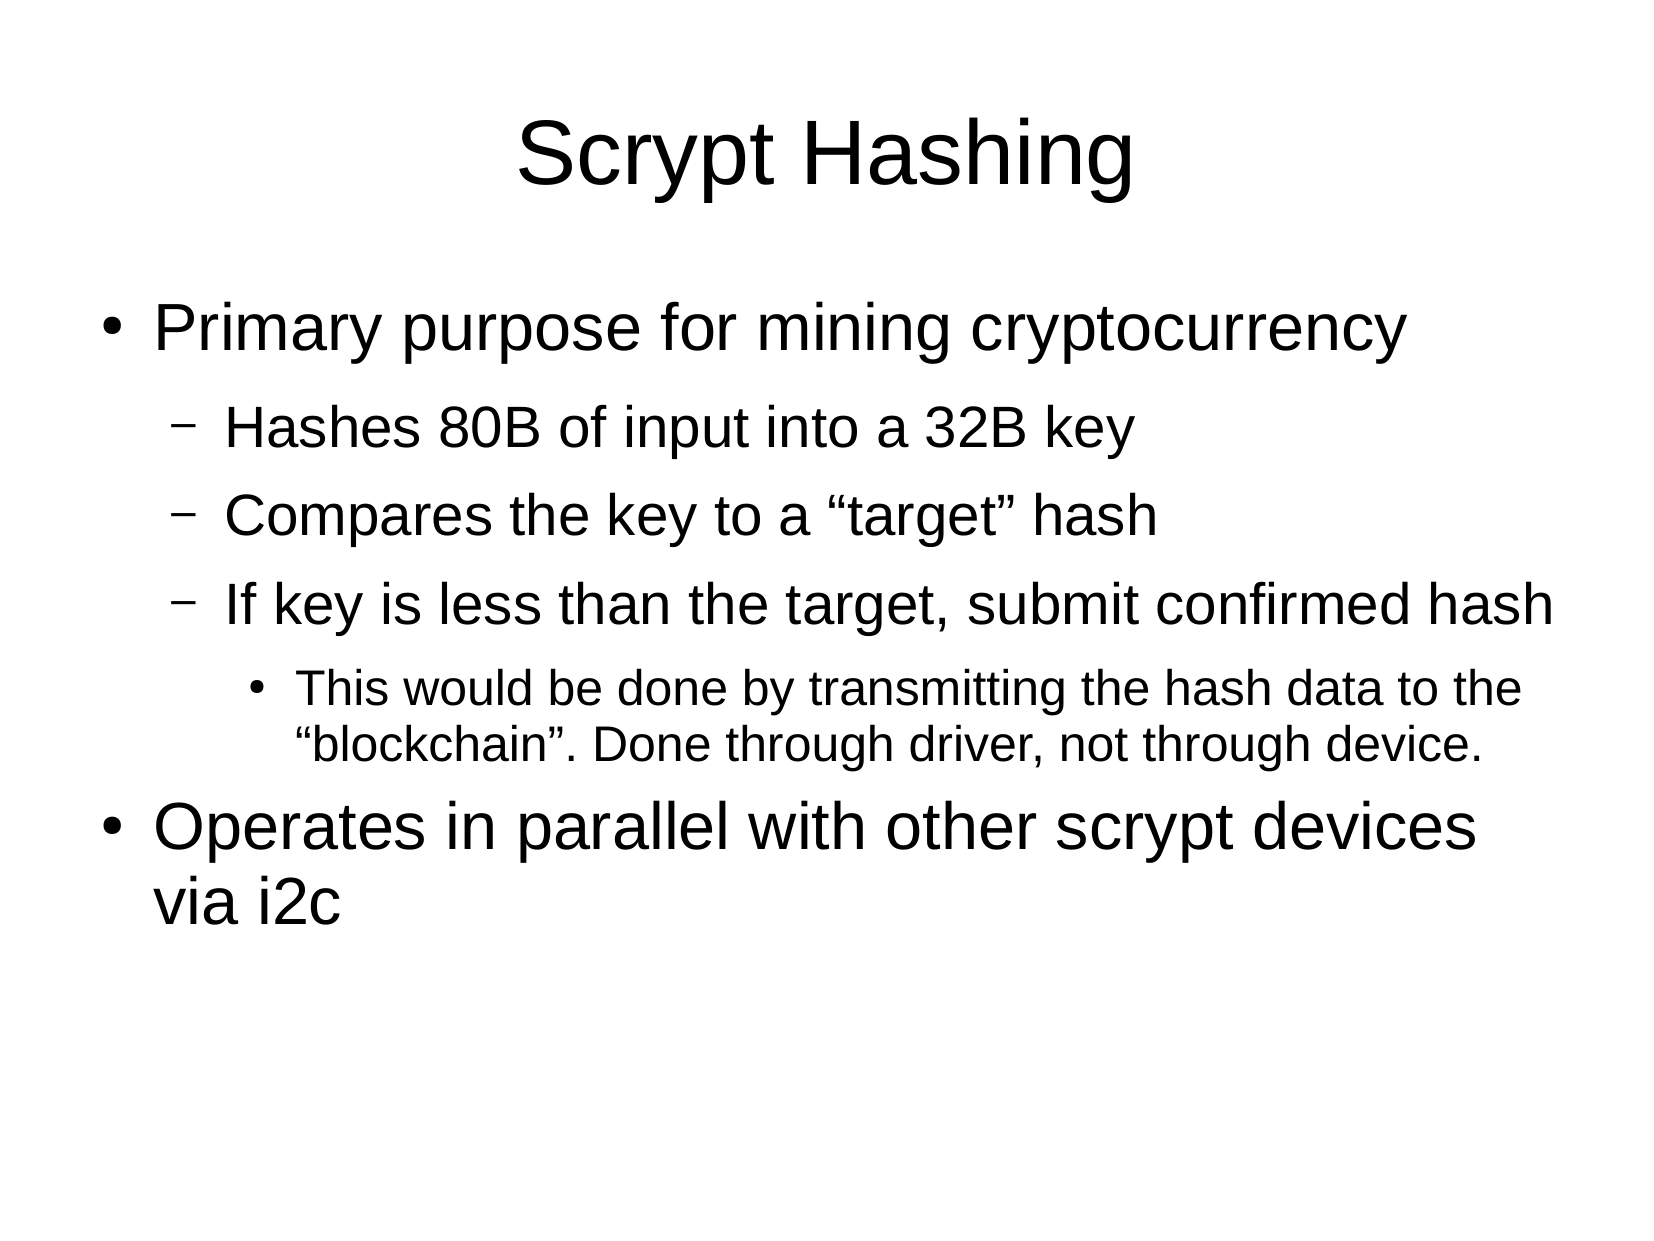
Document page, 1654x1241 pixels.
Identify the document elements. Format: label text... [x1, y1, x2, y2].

list Primary purpose for mining cryptocurrency Hashes 80B of input into a 32B key Compares the key to a “target” hash If key is less than the target, submit confirmed hash This would be done by transmitting the hash data to the “blockchain”. Done through driver, not through device. Operates in parallel with other scrypt devices via i2c [82, 290, 1571, 1010]
title Scrypt Hashing [82, 49, 1571, 257]
